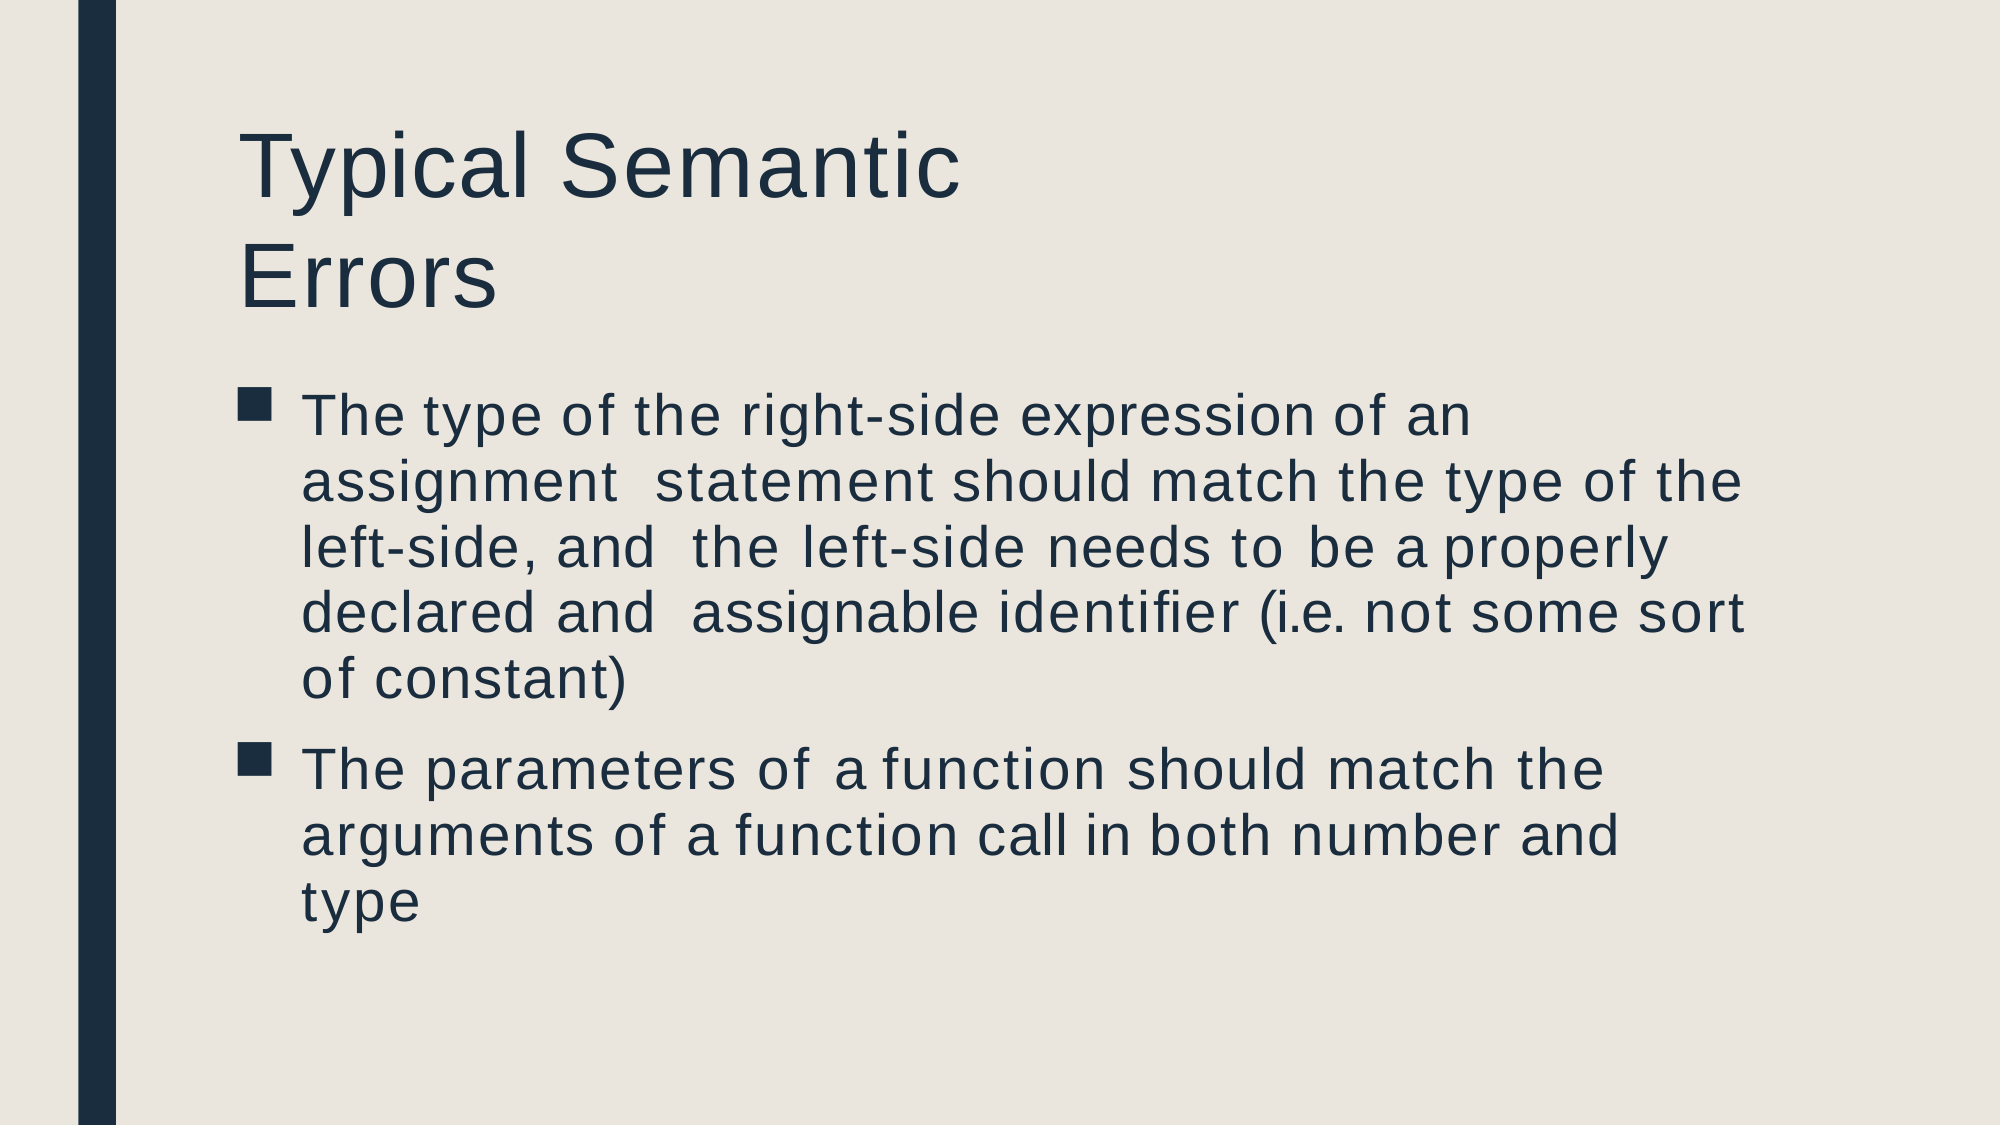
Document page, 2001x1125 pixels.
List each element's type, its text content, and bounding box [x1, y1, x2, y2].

text_box The type of the right-side expression of an assignment statement should match the type of the left-side, and the left-side needs to be a properly declared and assignable identiﬁer (i.e. not some sort of constant) The parameters of a function should match the arguments of a function call in both number and type [230, 373, 1778, 933]
title Typical Semantic Errors [236, 103, 1247, 326]
